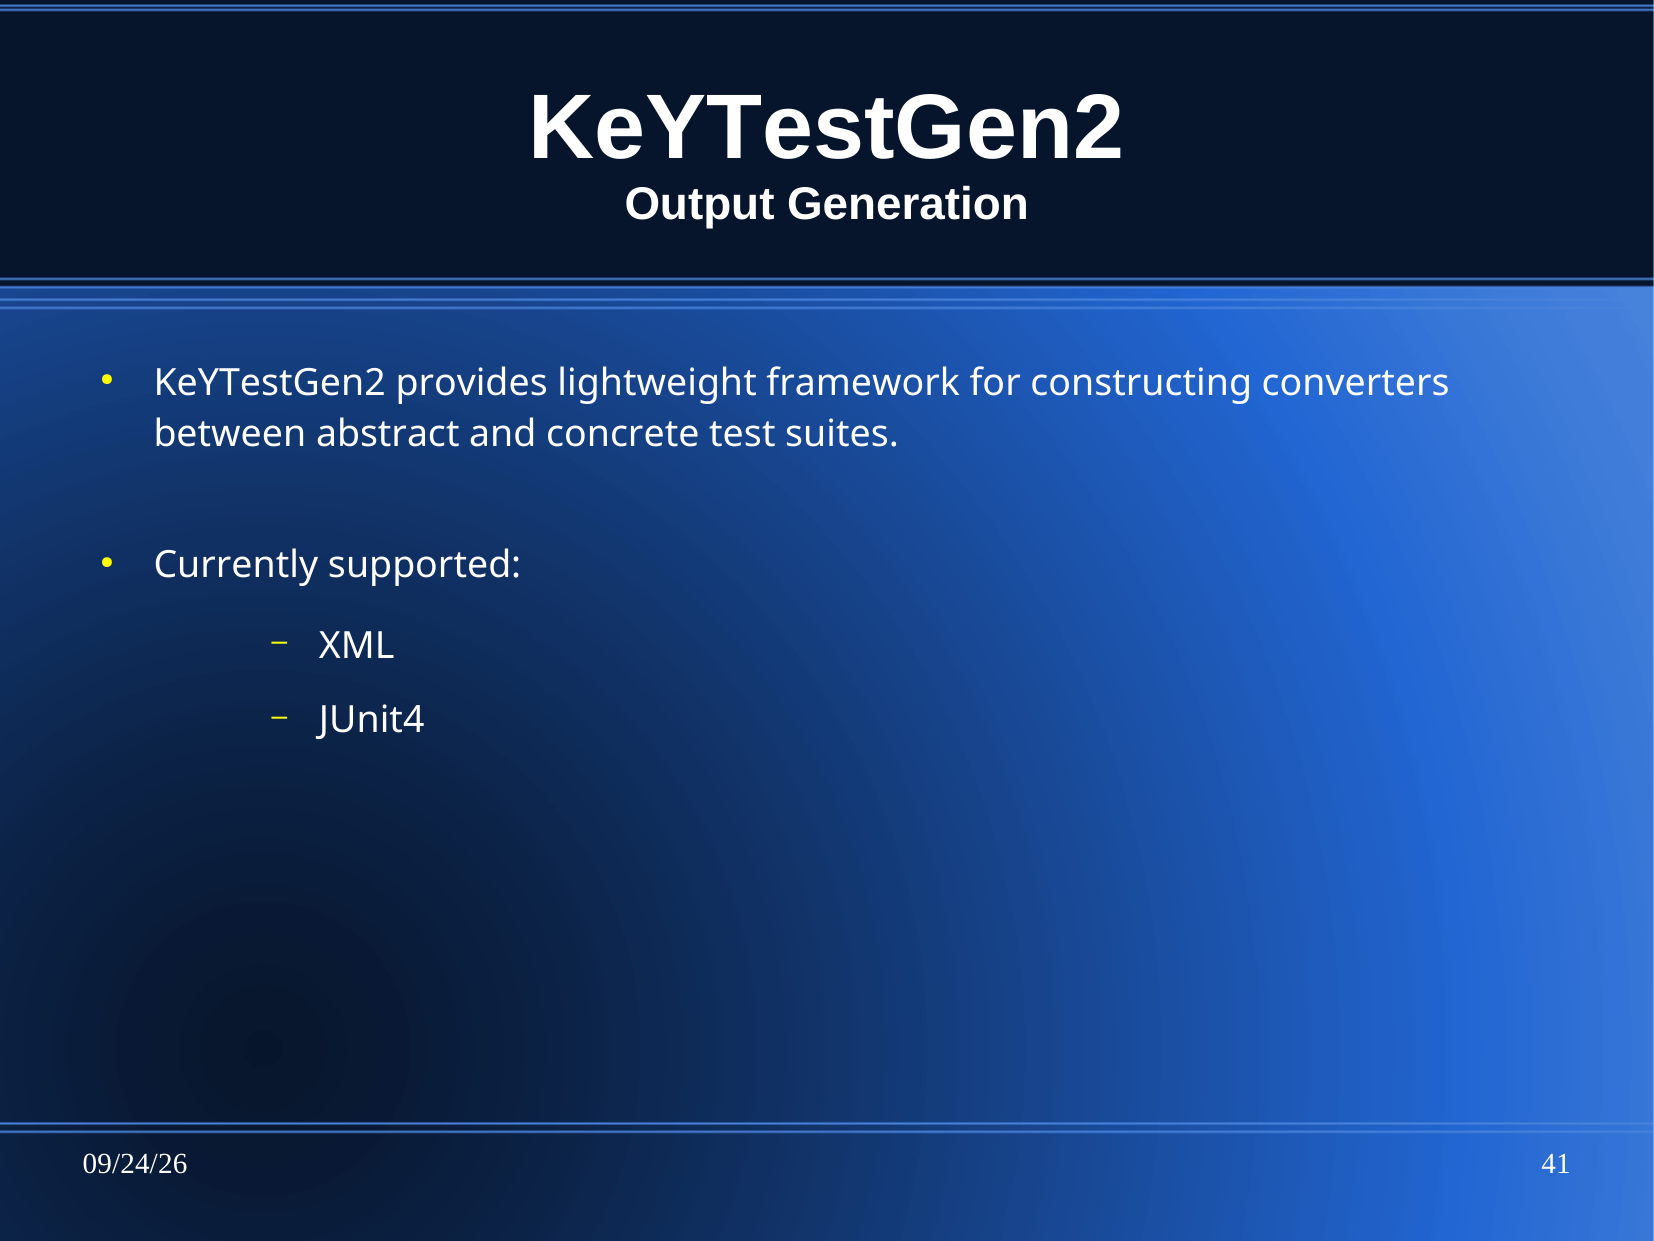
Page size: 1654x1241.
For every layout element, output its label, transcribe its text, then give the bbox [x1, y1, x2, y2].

title KeYTestGen2 Output Generation [82, 49, 1571, 257]
list KeYTestGen2 provides lightweight framework for constructing converters between abstract and concrete test suites. Currently supported: XML JUnit4 [82, 355, 1571, 1075]
picture [0, 0, 1654, 1241]
